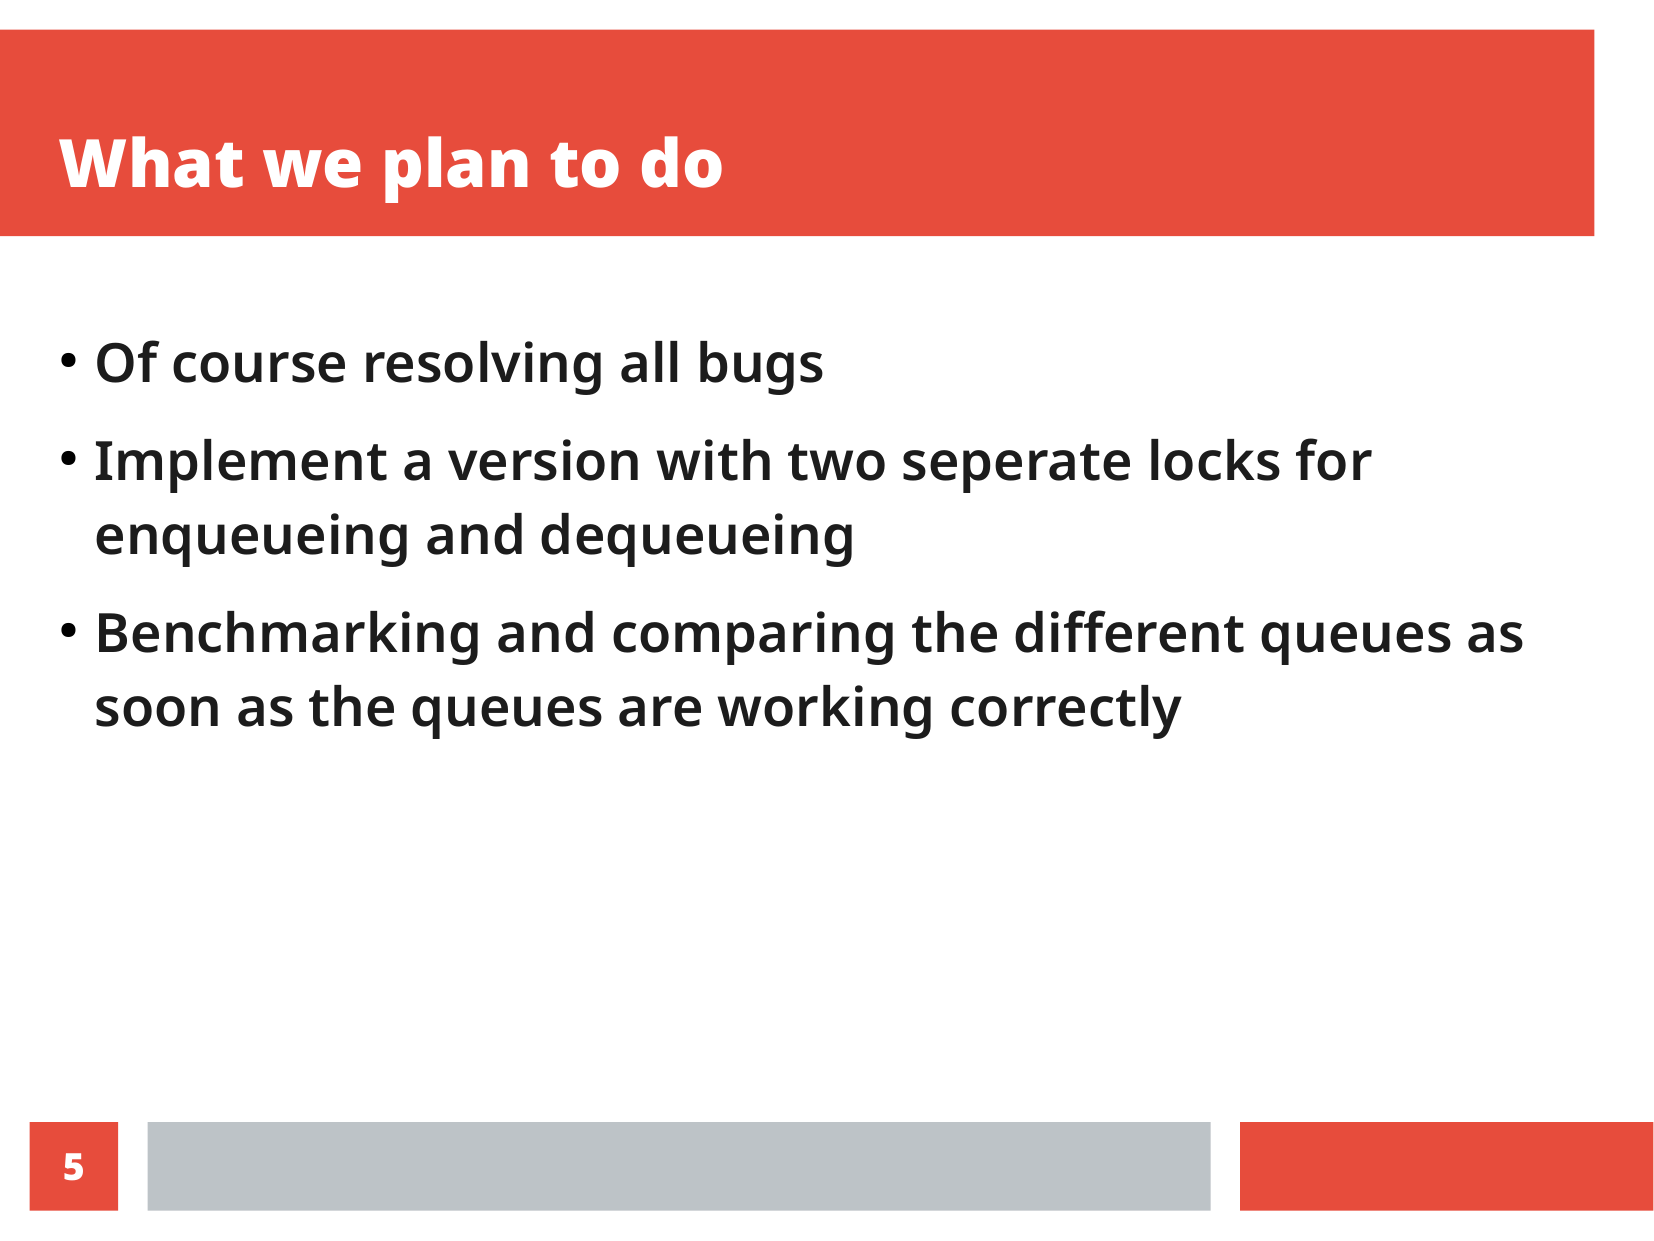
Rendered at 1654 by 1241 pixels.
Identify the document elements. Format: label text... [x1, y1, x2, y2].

list Of course resolving all bugs Implement a version with two seperate locks for enqueueing and dequeueing Benchmarking and comparing the different queues as soon as the queues are working correctly [59, 324, 1565, 1093]
title What we plan to do [59, 59, 1595, 207]
